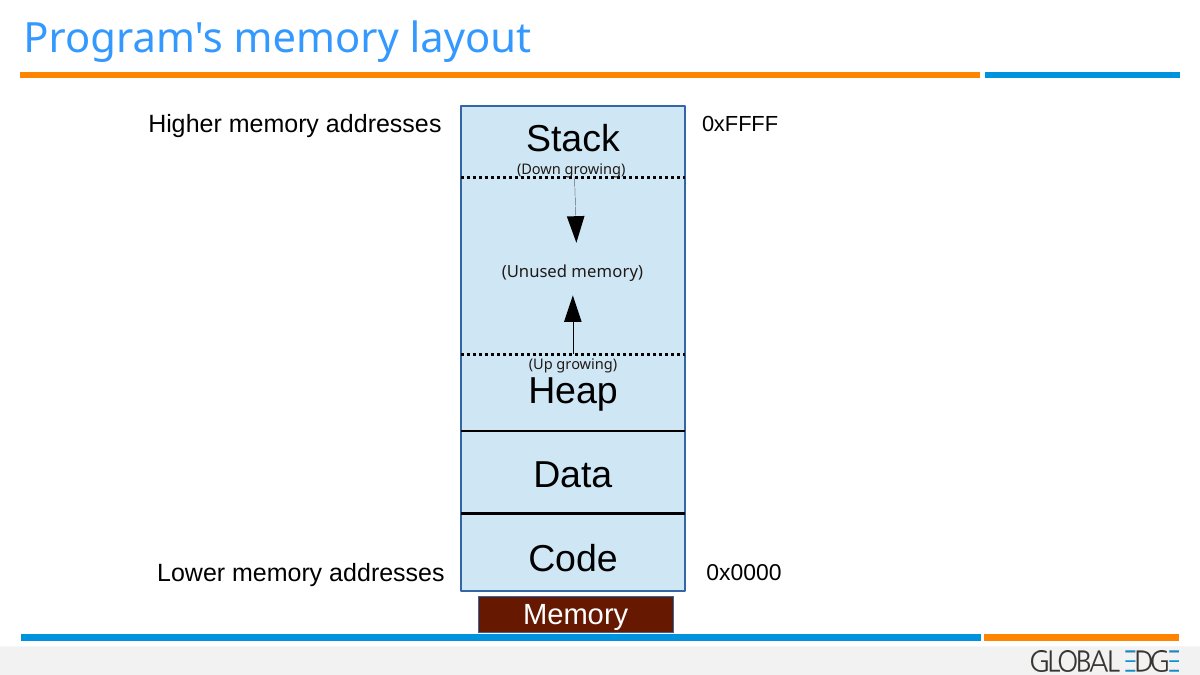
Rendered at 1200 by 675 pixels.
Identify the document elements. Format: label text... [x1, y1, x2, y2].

text_box Lower memory addresses [153, 555, 449, 591]
text_box 0x0000 [691, 561, 798, 585]
text_box 0xFFFF [686, 112, 794, 136]
text_box Higher memory addresses [141, 106, 449, 142]
list (Unused memory) [501, 259, 668, 284]
list (Up growing) [528, 353, 626, 378]
text_box Memory [478, 596, 674, 633]
text_box Stack Heap Data Code [460, 106, 686, 591]
list (Down growing) [513, 158, 656, 189]
picture [1031, 650, 1179, 672]
title Program's memory layout [12, 9, 1088, 63]
